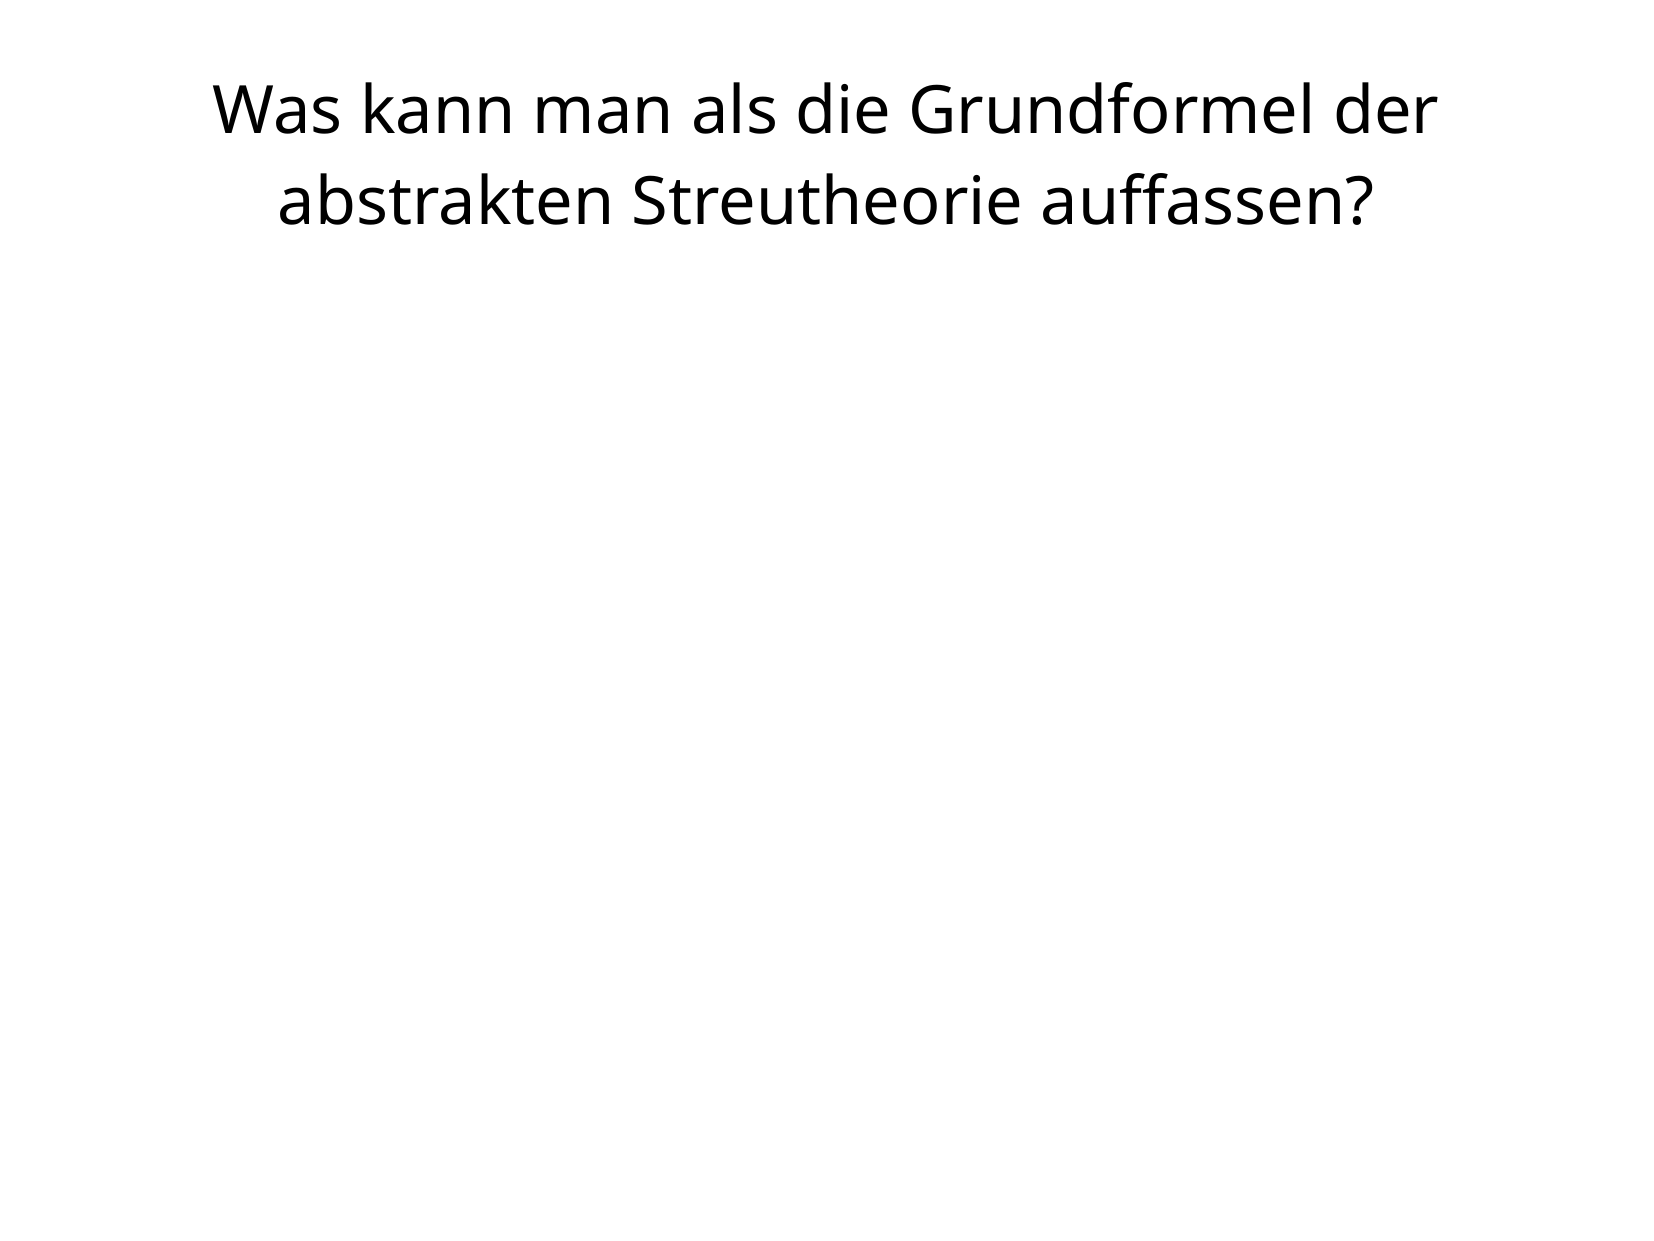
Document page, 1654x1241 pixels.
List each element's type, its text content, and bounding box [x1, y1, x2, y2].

title Was kann man als die Grundformel der abstrakten Streutheorie auffassen? [82, 49, 1571, 257]
